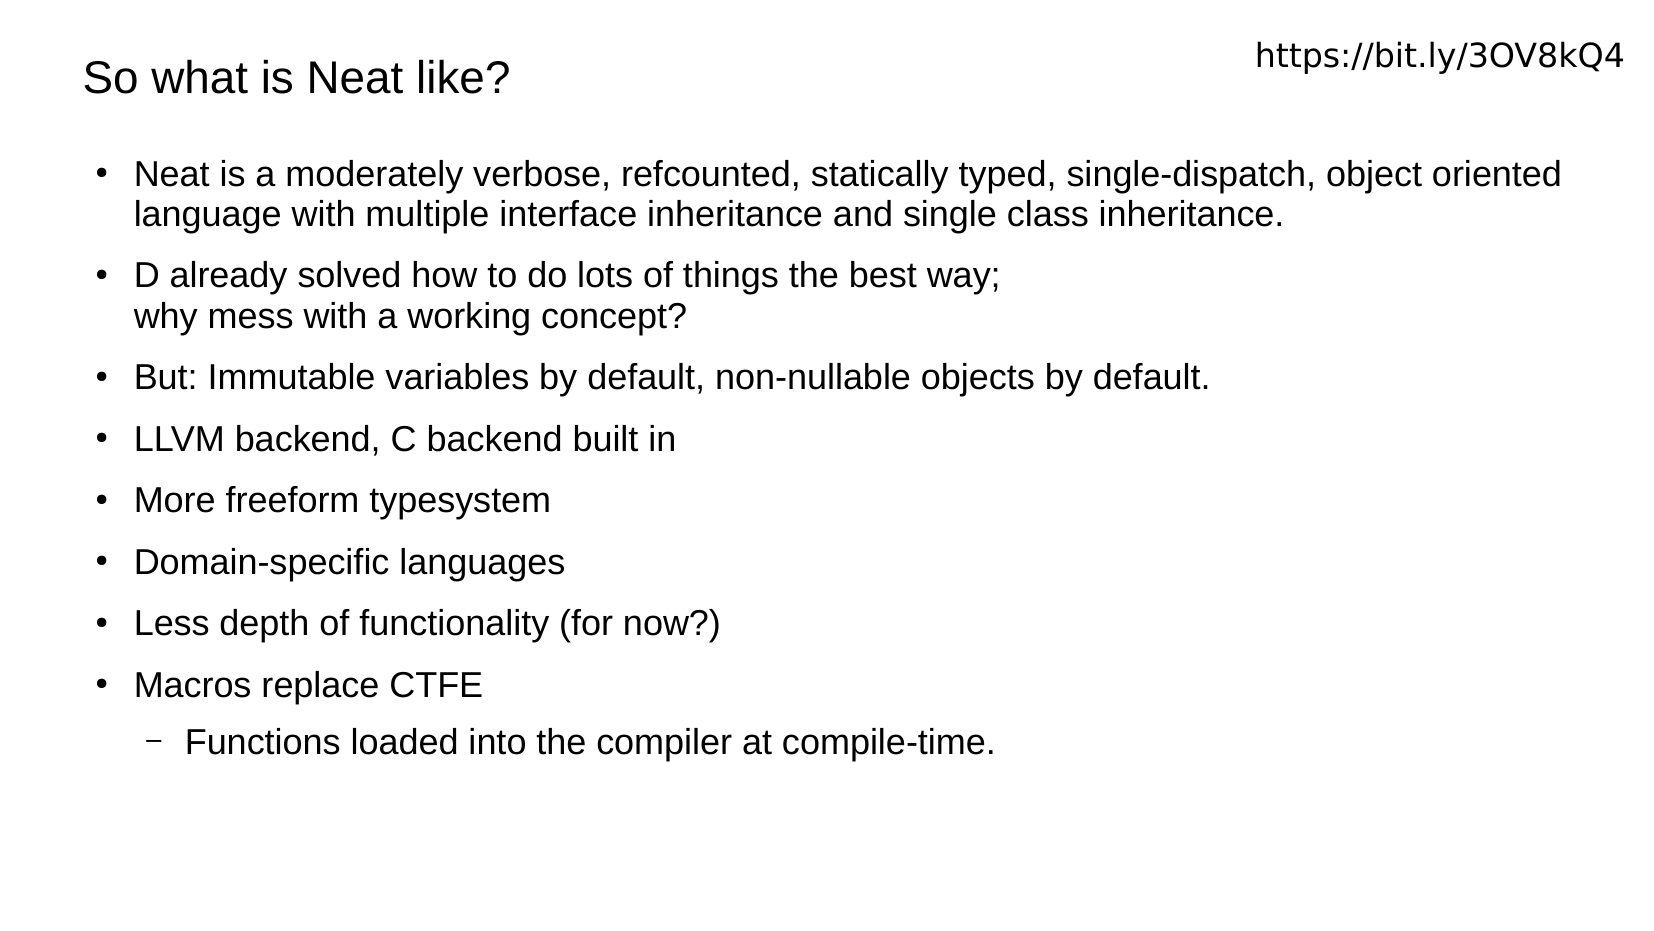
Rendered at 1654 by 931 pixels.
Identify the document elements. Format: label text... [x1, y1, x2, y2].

list Neat is a moderately verbose, refcounted, statically typed, single-dispatch, object oriented language with multiple interface inheritance and single class inheritance. D already solved how to do lots of things the best way; why mess with a working concept? But: Immutable variables by default, non-nullable objects by default. LLVM backend, C backend built in More freeform typesystem Domain-specific languages Less depth of functionality (for now?) Macros replace CTFE Functions loaded into the compiler at compile-time. [82, 153, 1571, 763]
title So what is Neat like? [82, 37, 1270, 119]
